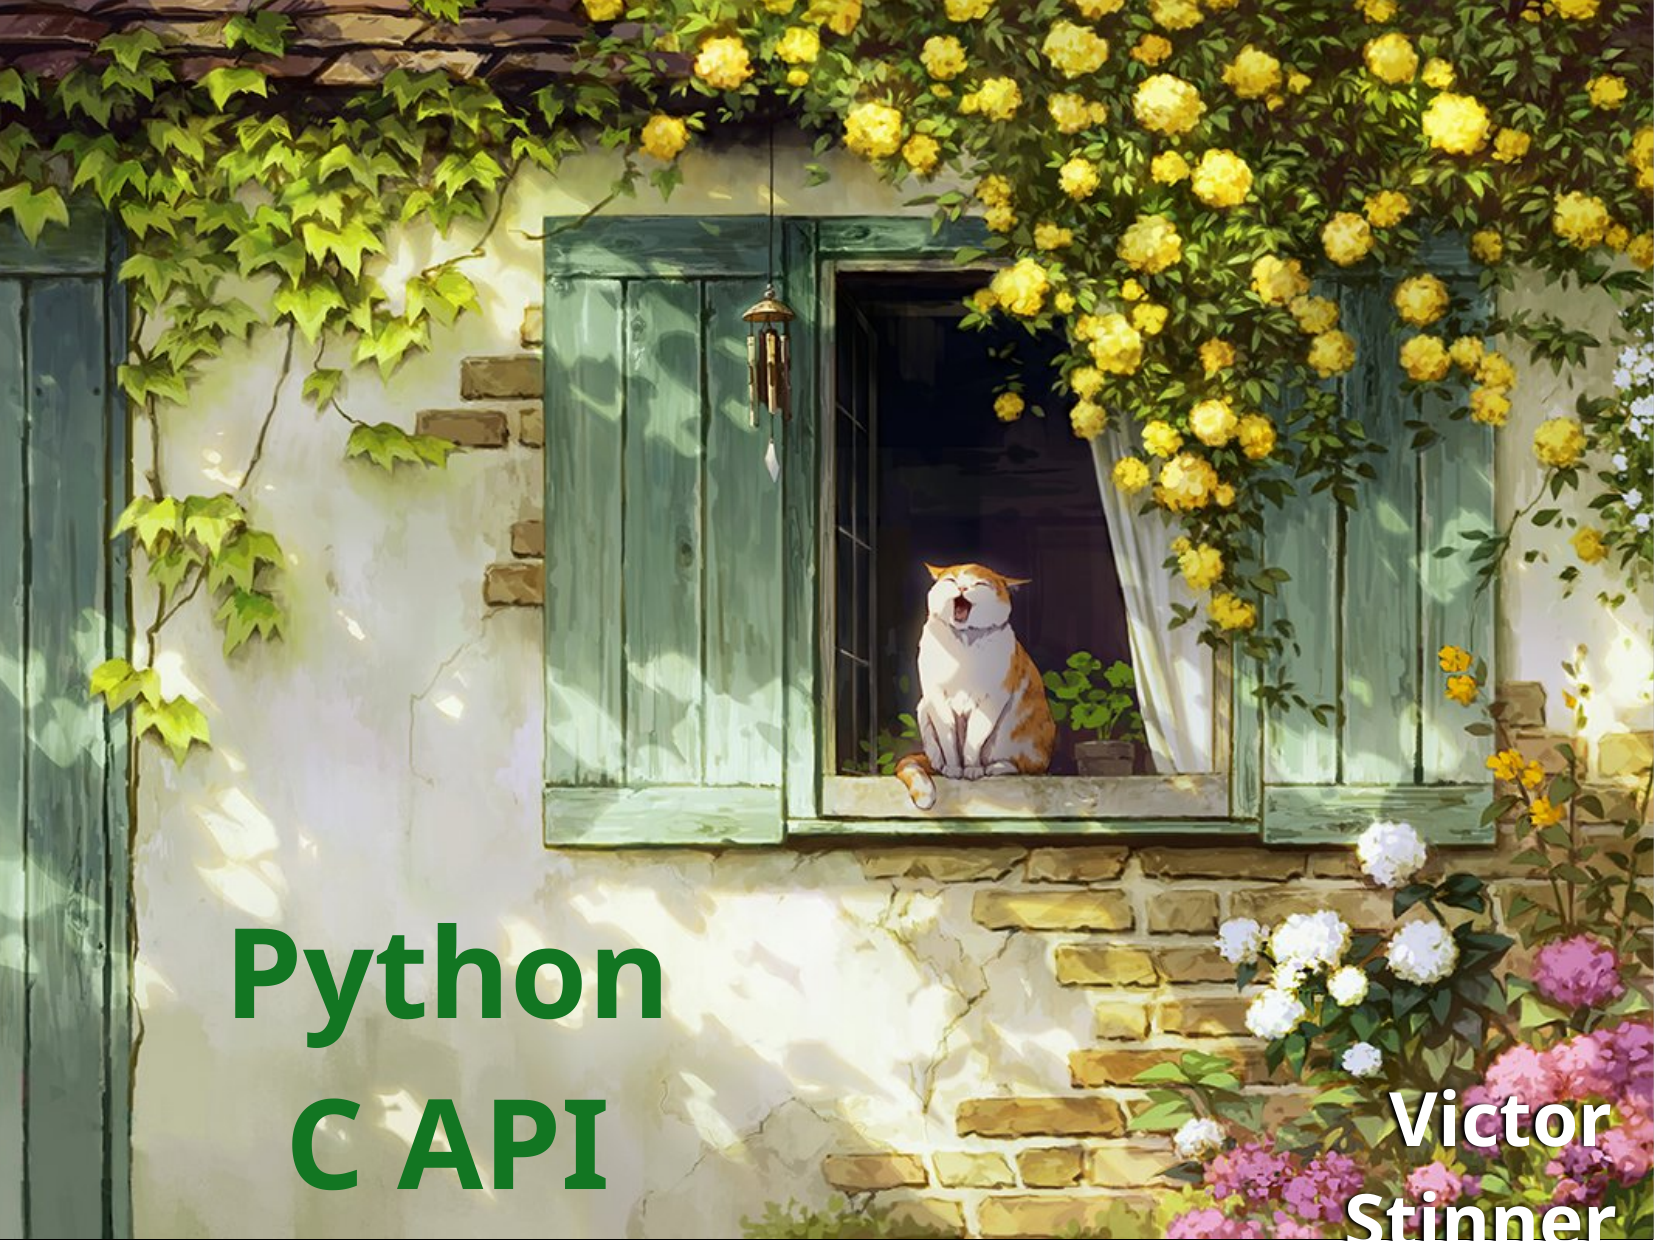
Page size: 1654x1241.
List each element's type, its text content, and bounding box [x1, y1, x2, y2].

text_box Victor Stinner [1310, 1065, 1654, 1233]
picture [1554, 1233, 1588, 1240]
picture [1435, 1233, 1445, 1240]
picture [1507, 1233, 1521, 1240]
picture [1381, 1233, 1391, 1240]
picture [0, 0, 1654, 1240]
picture [1458, 1233, 1472, 1240]
text_box Python C API [60, 885, 836, 1165]
picture [1485, 1233, 1494, 1240]
picture [1600, 1233, 1654, 1240]
picture [1534, 1233, 1544, 1240]
picture [1403, 1233, 1422, 1240]
